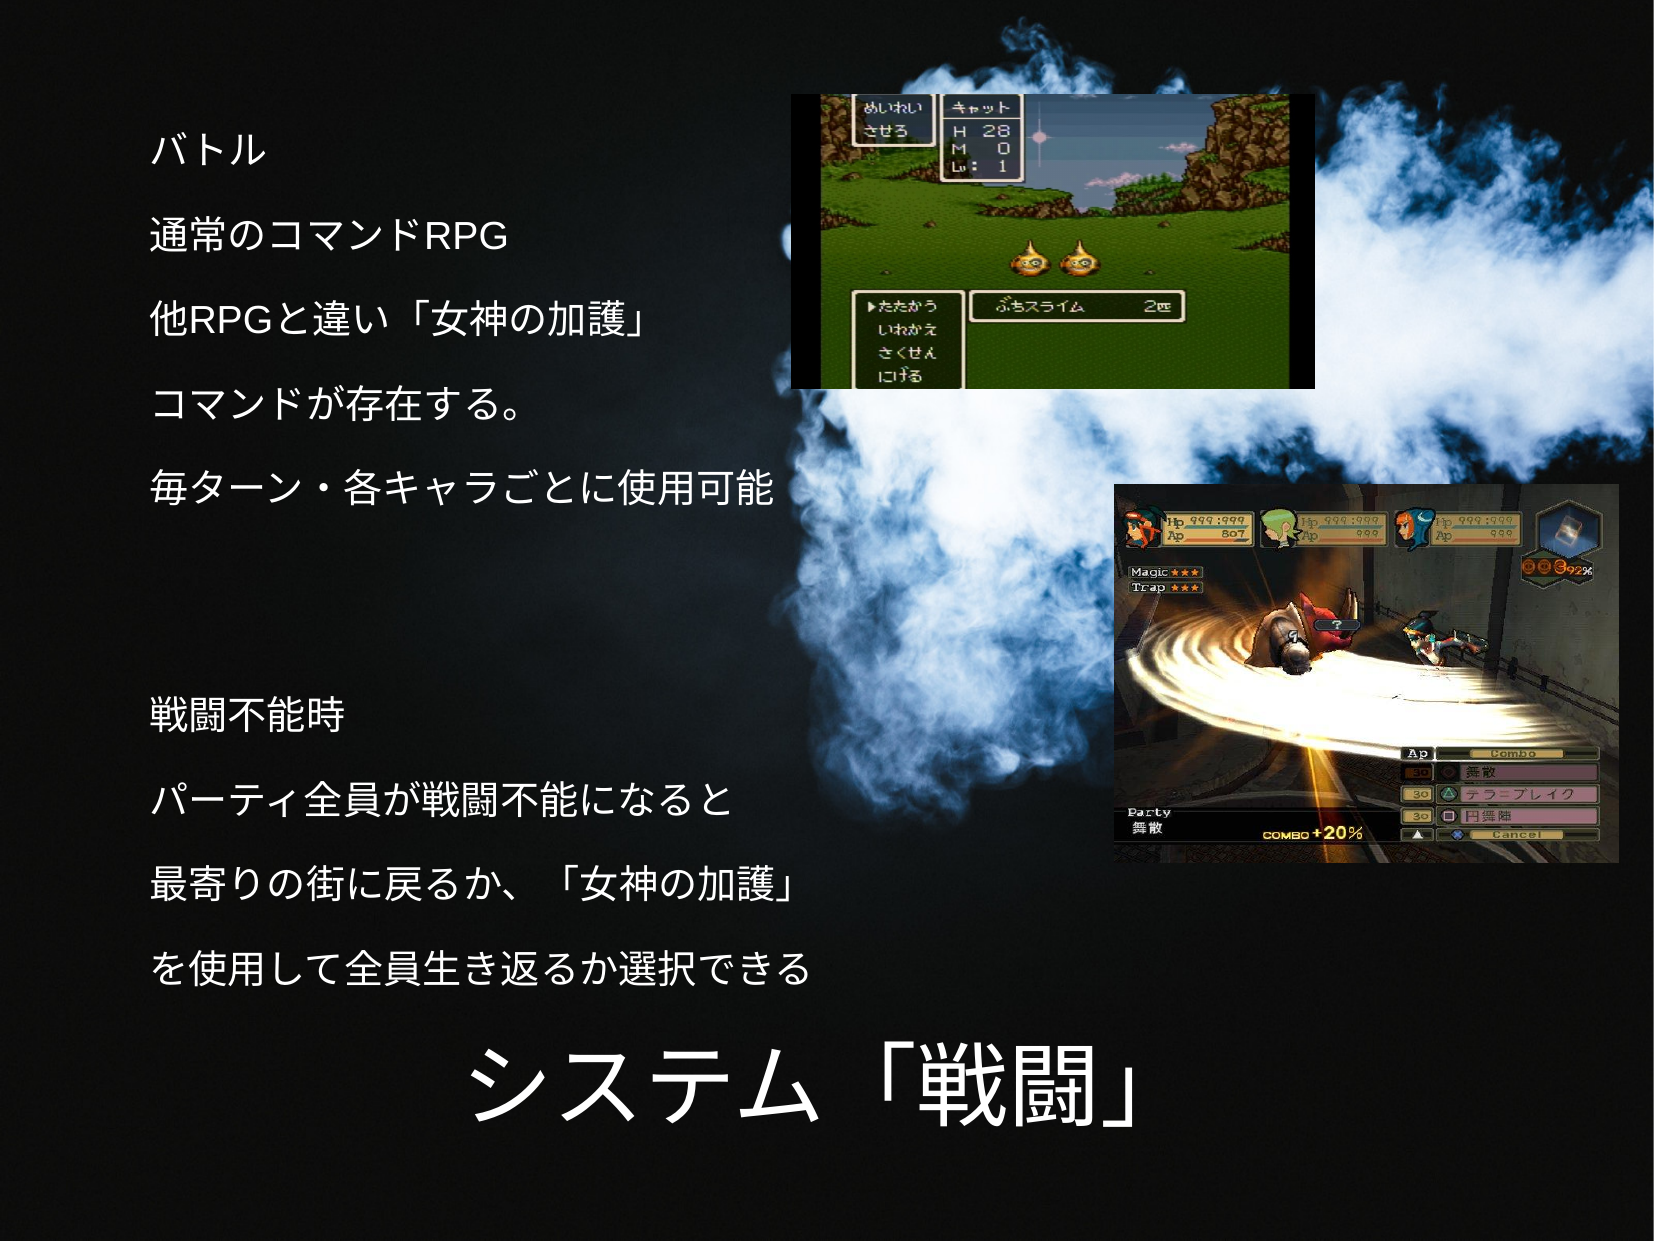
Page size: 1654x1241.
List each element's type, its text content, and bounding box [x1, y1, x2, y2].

title システム「戦闘」 [82, 1004, 1571, 1184]
list バトル 通常のコマンドRPG 他RPGと違い「女神の加護」 コマンドが存在する。 毎ターン・各キャラごとに使用可能 戦闘不能時 パーティ全員が戦闘不能になると 最寄りの街に戻るか、「女神の加護」 を使用して全員生き返るか選択できる [82, 119, 1571, 1004]
picture [0, 0, 1654, 1241]
